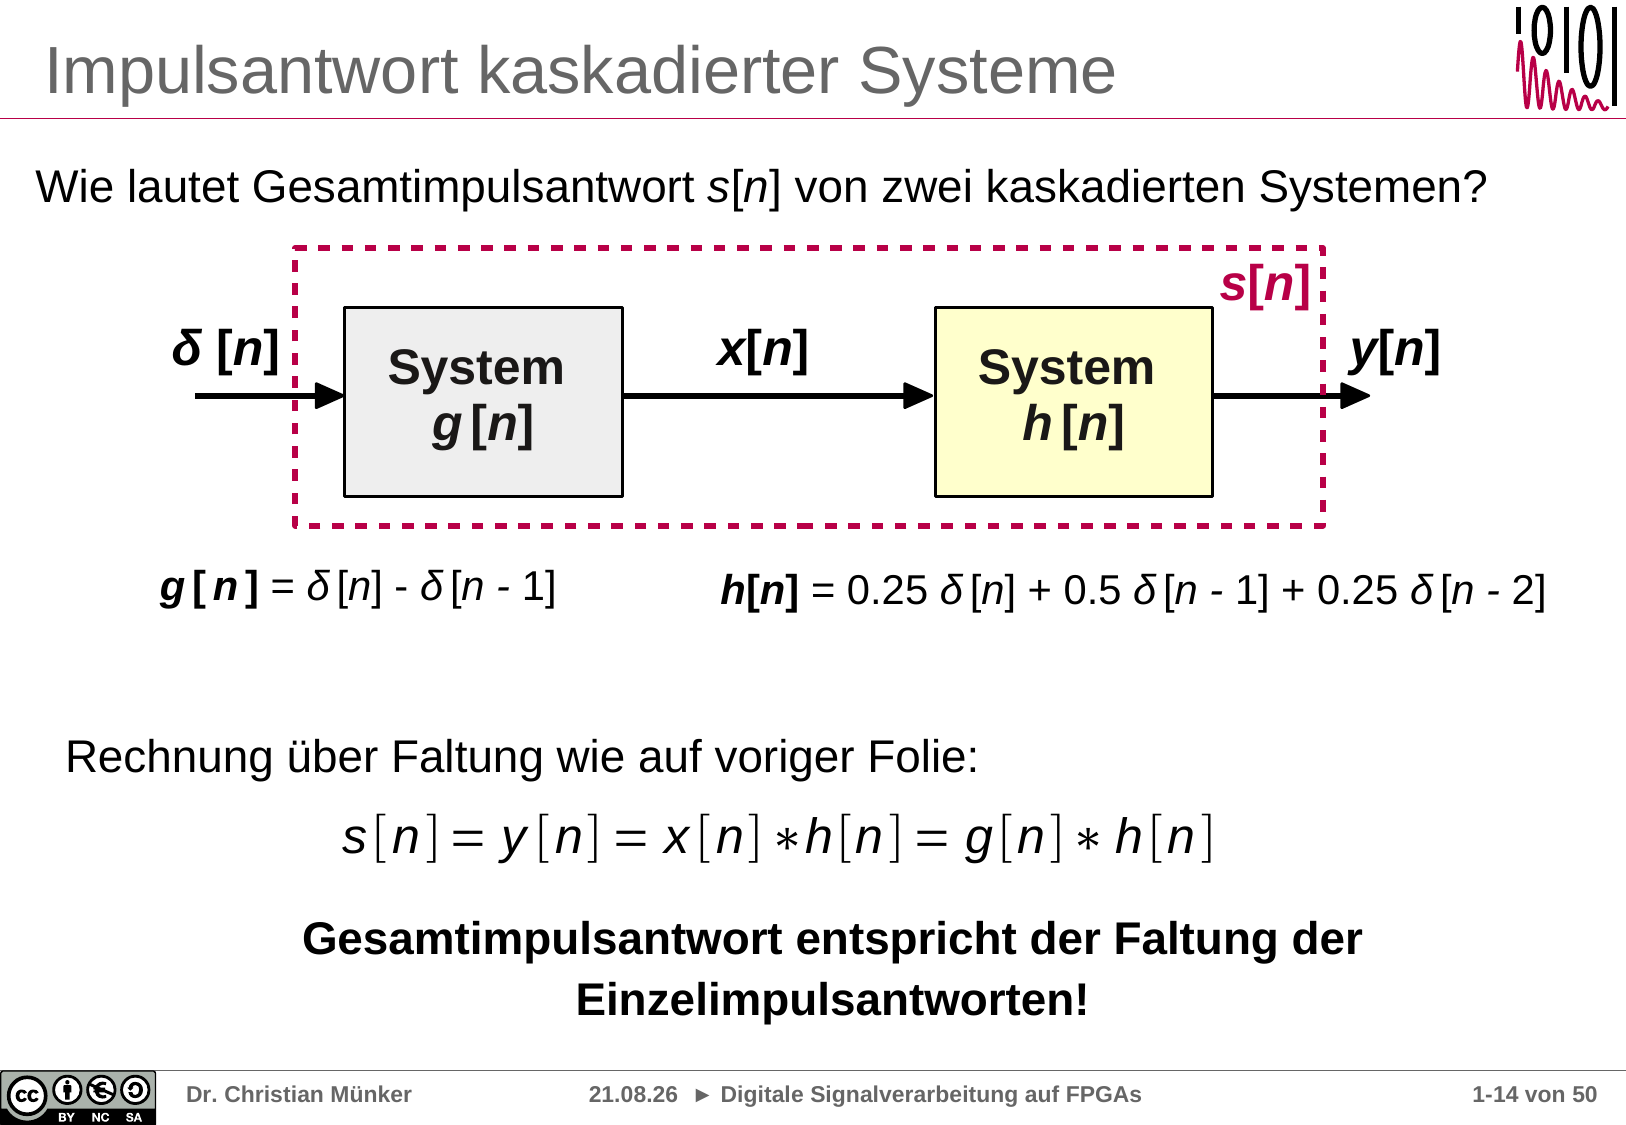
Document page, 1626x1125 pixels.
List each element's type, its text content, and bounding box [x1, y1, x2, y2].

text_box x[n] [702, 312, 825, 386]
chart [335, 809, 1220, 866]
text_box Wie lautet Gesamtimpulsantwort s[n] von zwei kaskadierten Systemen? [35, 150, 1613, 207]
list Rechnung über Faltung wie auf voriger Folie: Gesamtimpulsantwort entspricht der Faltung der Einzelimpulsantworten! [64, 720, 1601, 1018]
picture [1512, 0, 1624, 114]
text_box g [ n ] = δ [n] - δ [n - 1] [159, 551, 680, 621]
text_box System g [n] [344, 307, 623, 497]
text_box δ [n] [156, 312, 296, 386]
title Impulsantwort kaskadierter Systeme [44, 10, 1299, 137]
text_box y[n] [1334, 312, 1457, 386]
text_box System h [n] [935, 307, 1213, 497]
text_box h[n] = 0.25 δ [n] + 0.5 δ [n - 1] + 0.25 δ [n - 2] [720, 555, 1560, 625]
text_box s[n] [1204, 248, 1327, 320]
